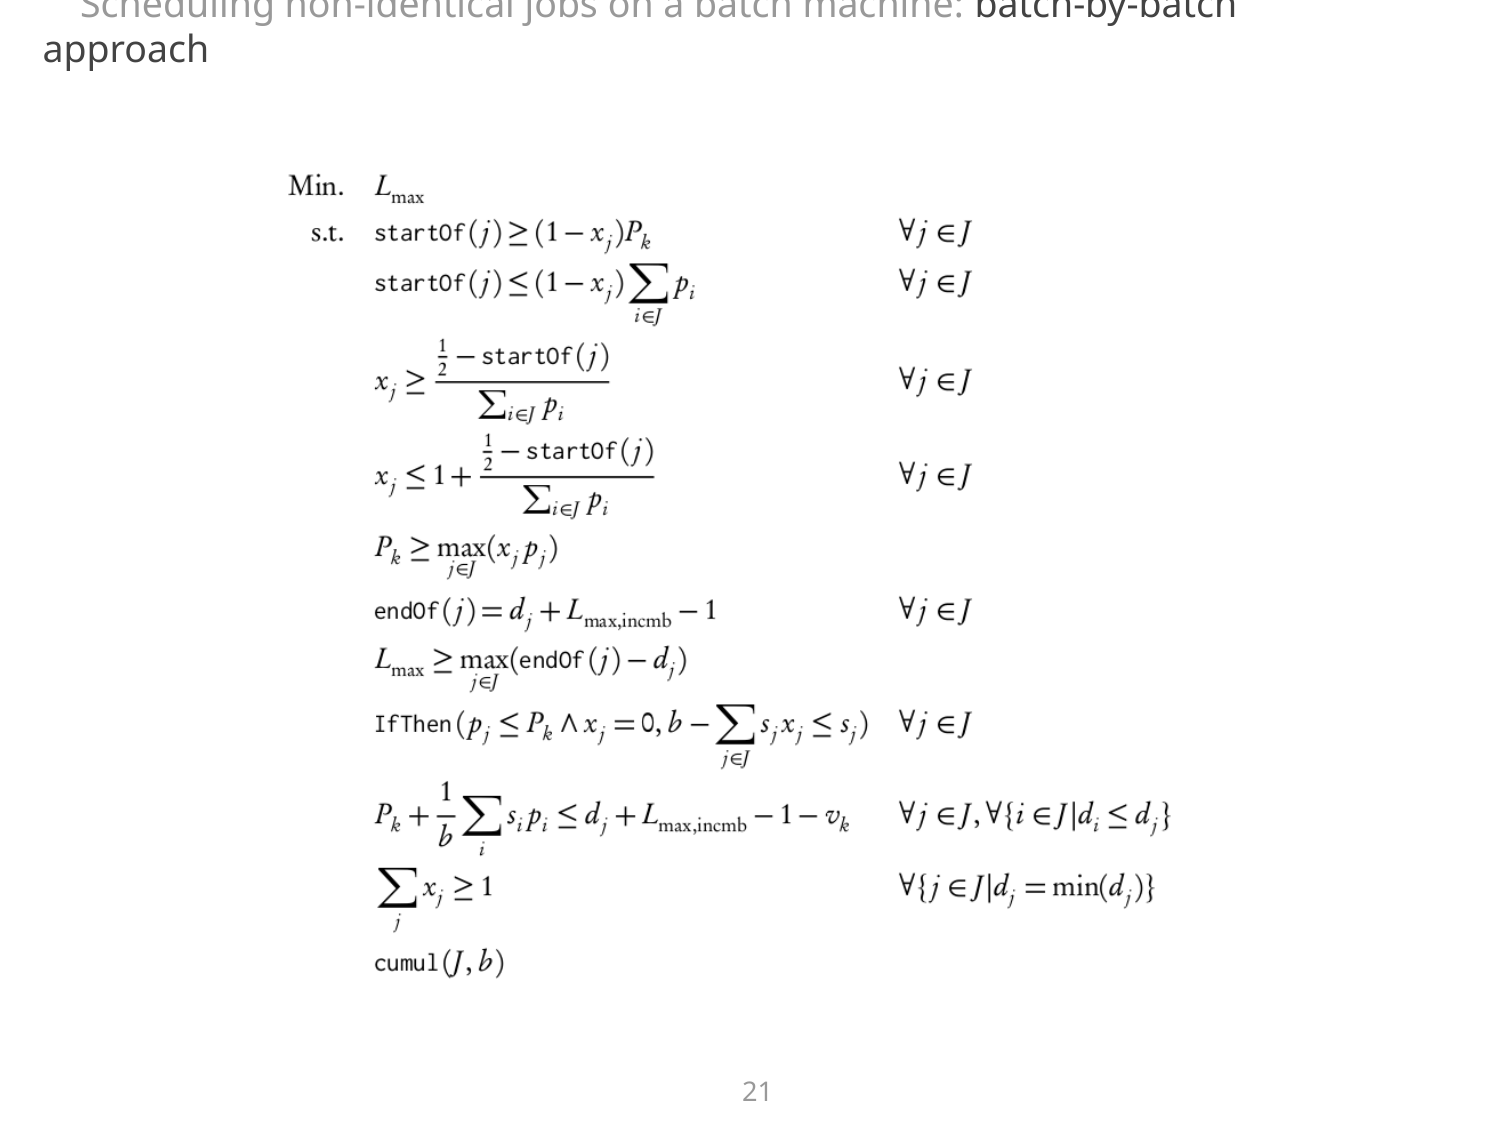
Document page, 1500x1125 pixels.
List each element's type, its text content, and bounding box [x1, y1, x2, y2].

title Scheduling non-identical jobs on a batch machine: batch-by-batch approach [27, 13, 1399, 85]
picture [270, 163, 1205, 1006]
